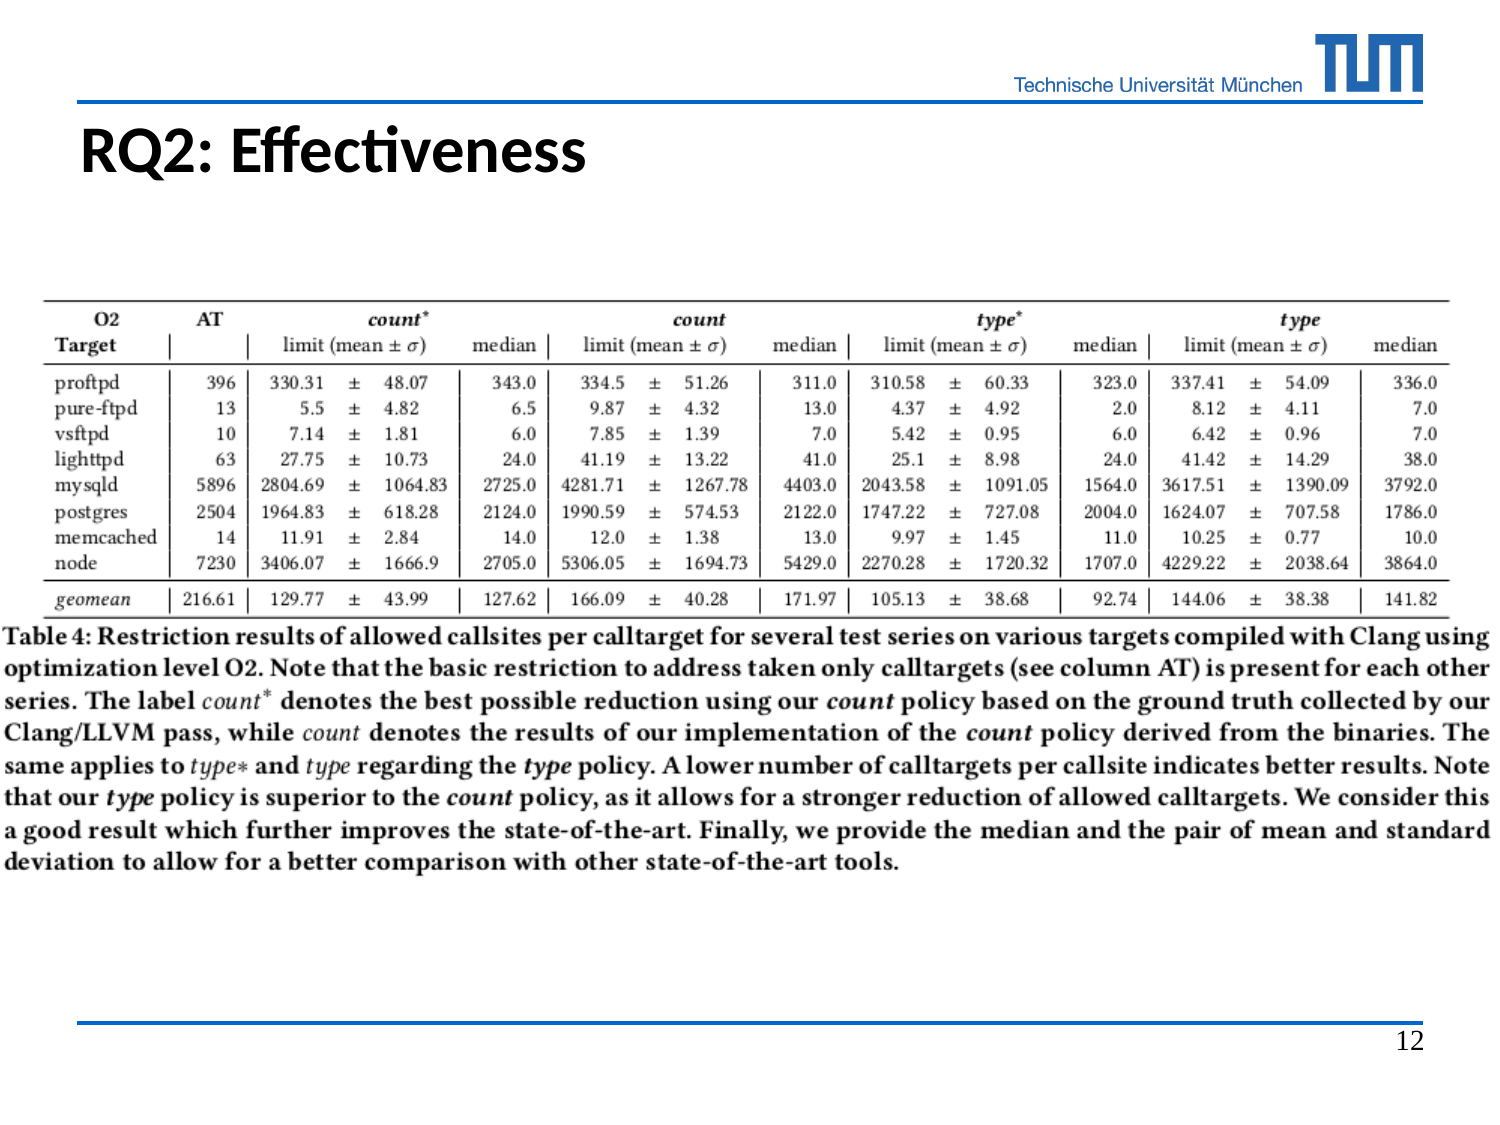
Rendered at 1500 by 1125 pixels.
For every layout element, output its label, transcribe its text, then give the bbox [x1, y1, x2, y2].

picture [0, 293, 1500, 879]
title RQ2: Effectiveness [80, 112, 1419, 200]
picture [1014, 34, 1423, 92]
